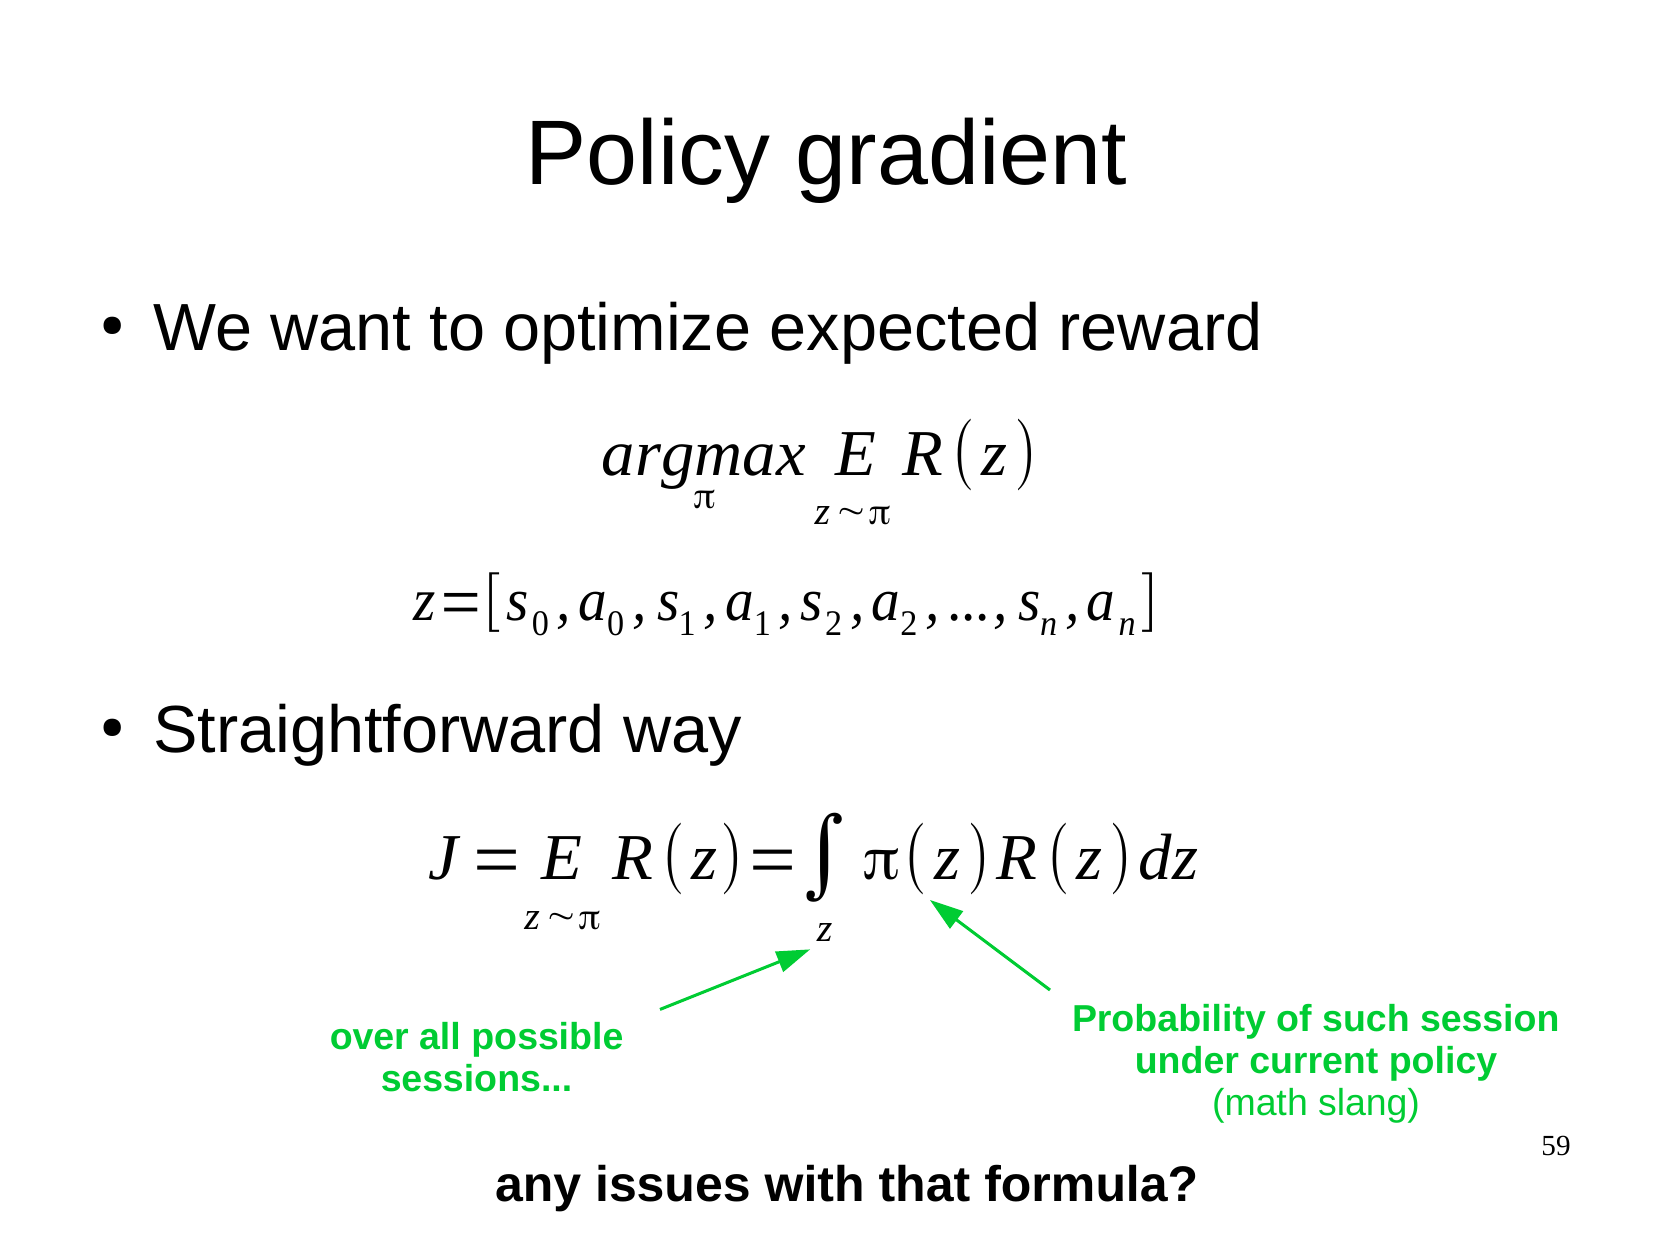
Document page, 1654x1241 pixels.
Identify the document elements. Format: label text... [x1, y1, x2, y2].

list We want to optimize expected reward Straightforward way [82, 290, 1571, 1010]
text_box any issues with that formula? [480, 1149, 1214, 1221]
chart [411, 806, 1216, 950]
chart [395, 567, 1170, 644]
text_box Probability of such session under current policy (math slang) [1057, 990, 1576, 1131]
text_box over all possible sessions... [315, 1008, 639, 1107]
chart [585, 414, 1052, 533]
title Policy gradient [82, 49, 1571, 257]
